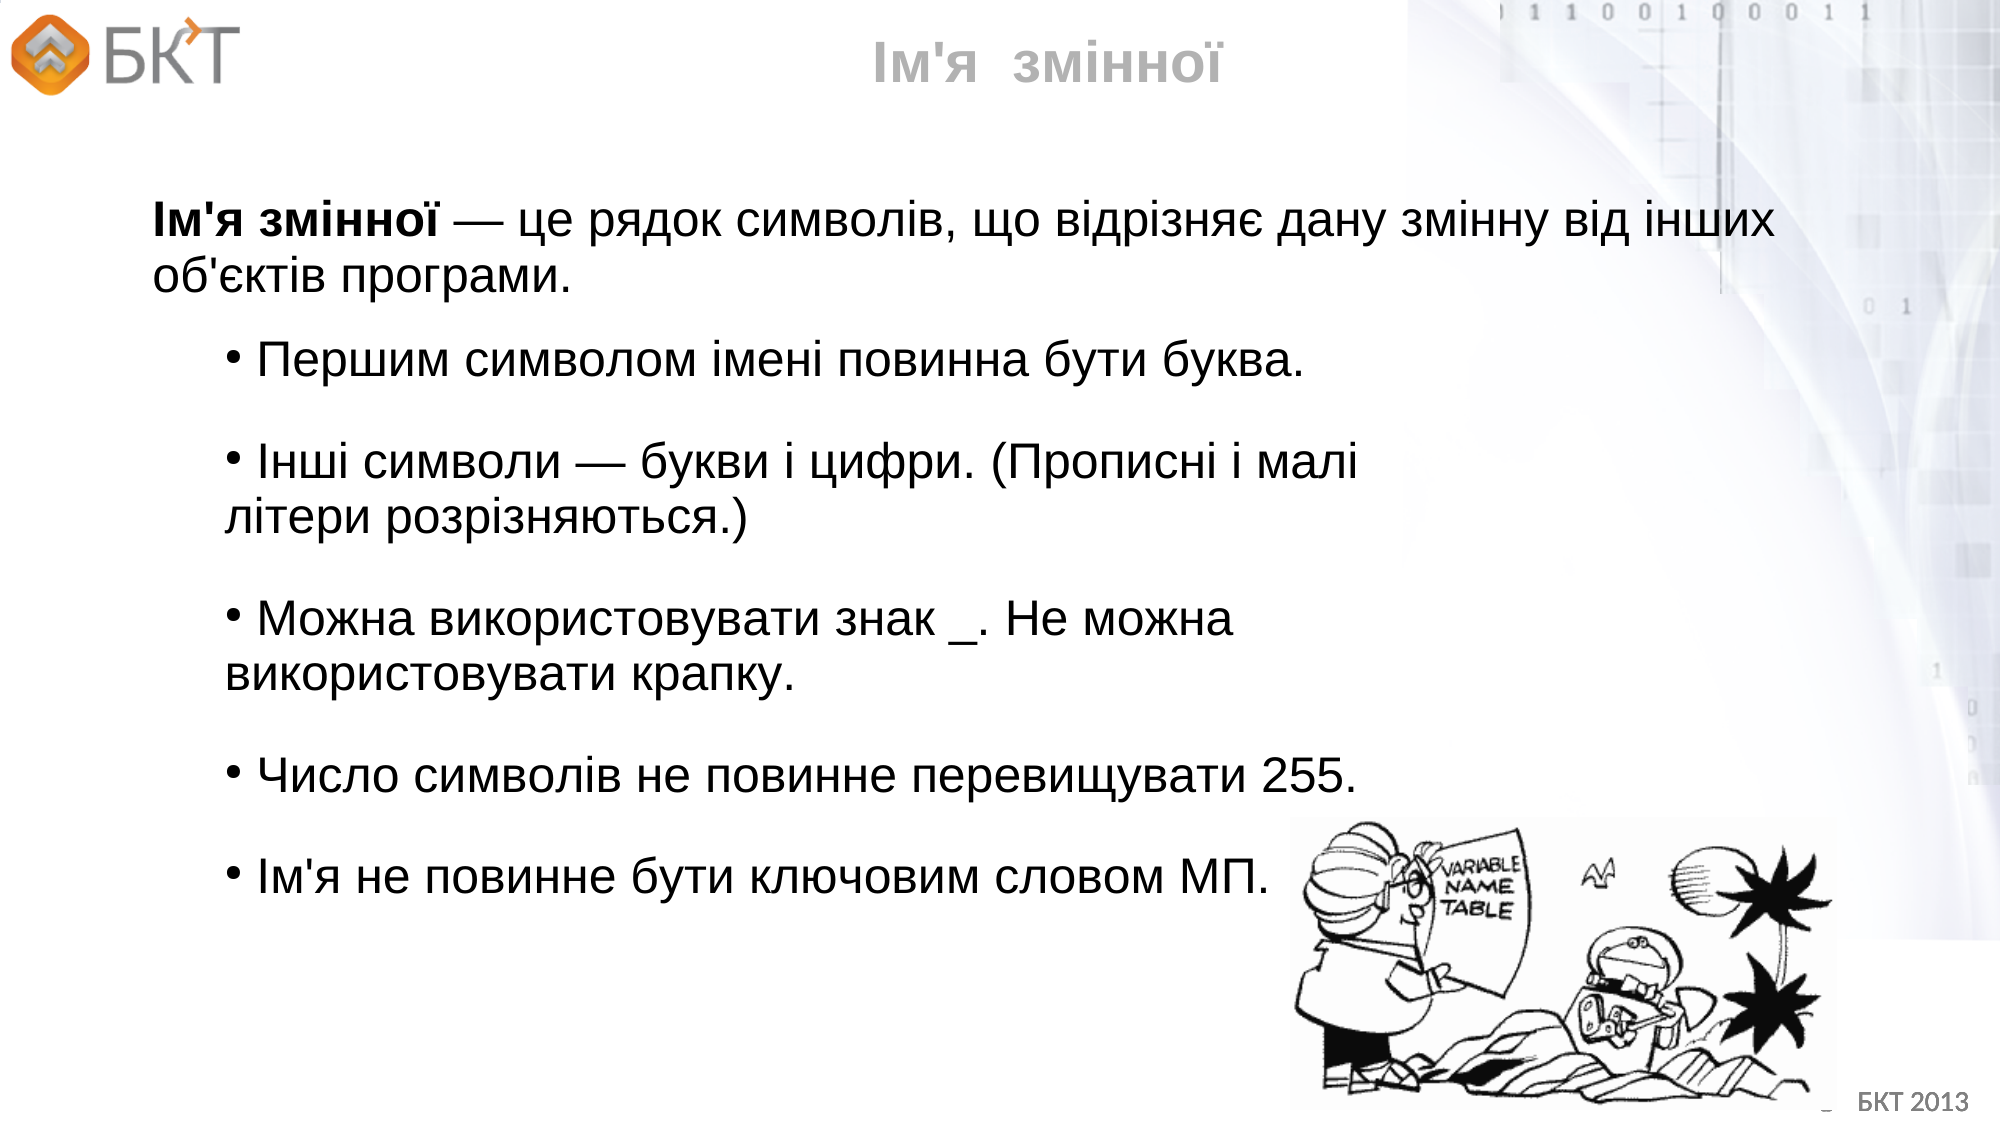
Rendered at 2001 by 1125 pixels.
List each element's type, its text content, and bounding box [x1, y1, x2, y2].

text_box Ім'я змінної — це рядок символів, що відрізняє дану змінну від інших об'єктів програми. [137, 184, 1816, 312]
text_box Ім'я змінної [610, 18, 1486, 109]
picture [4, 9, 250, 97]
text_box Першим символом імені повинна бути буква. Інші символи — букви і цифри. (Прописні і малі літери розрізняються.) Можна використовувати знак _. Не можна використовувати крапку. Число символів не повинне перевищувати 255. Ім'я не повинне бути ключовим словом МП. [209, 324, 1456, 1014]
picture [1255, 0, 2000, 1125]
